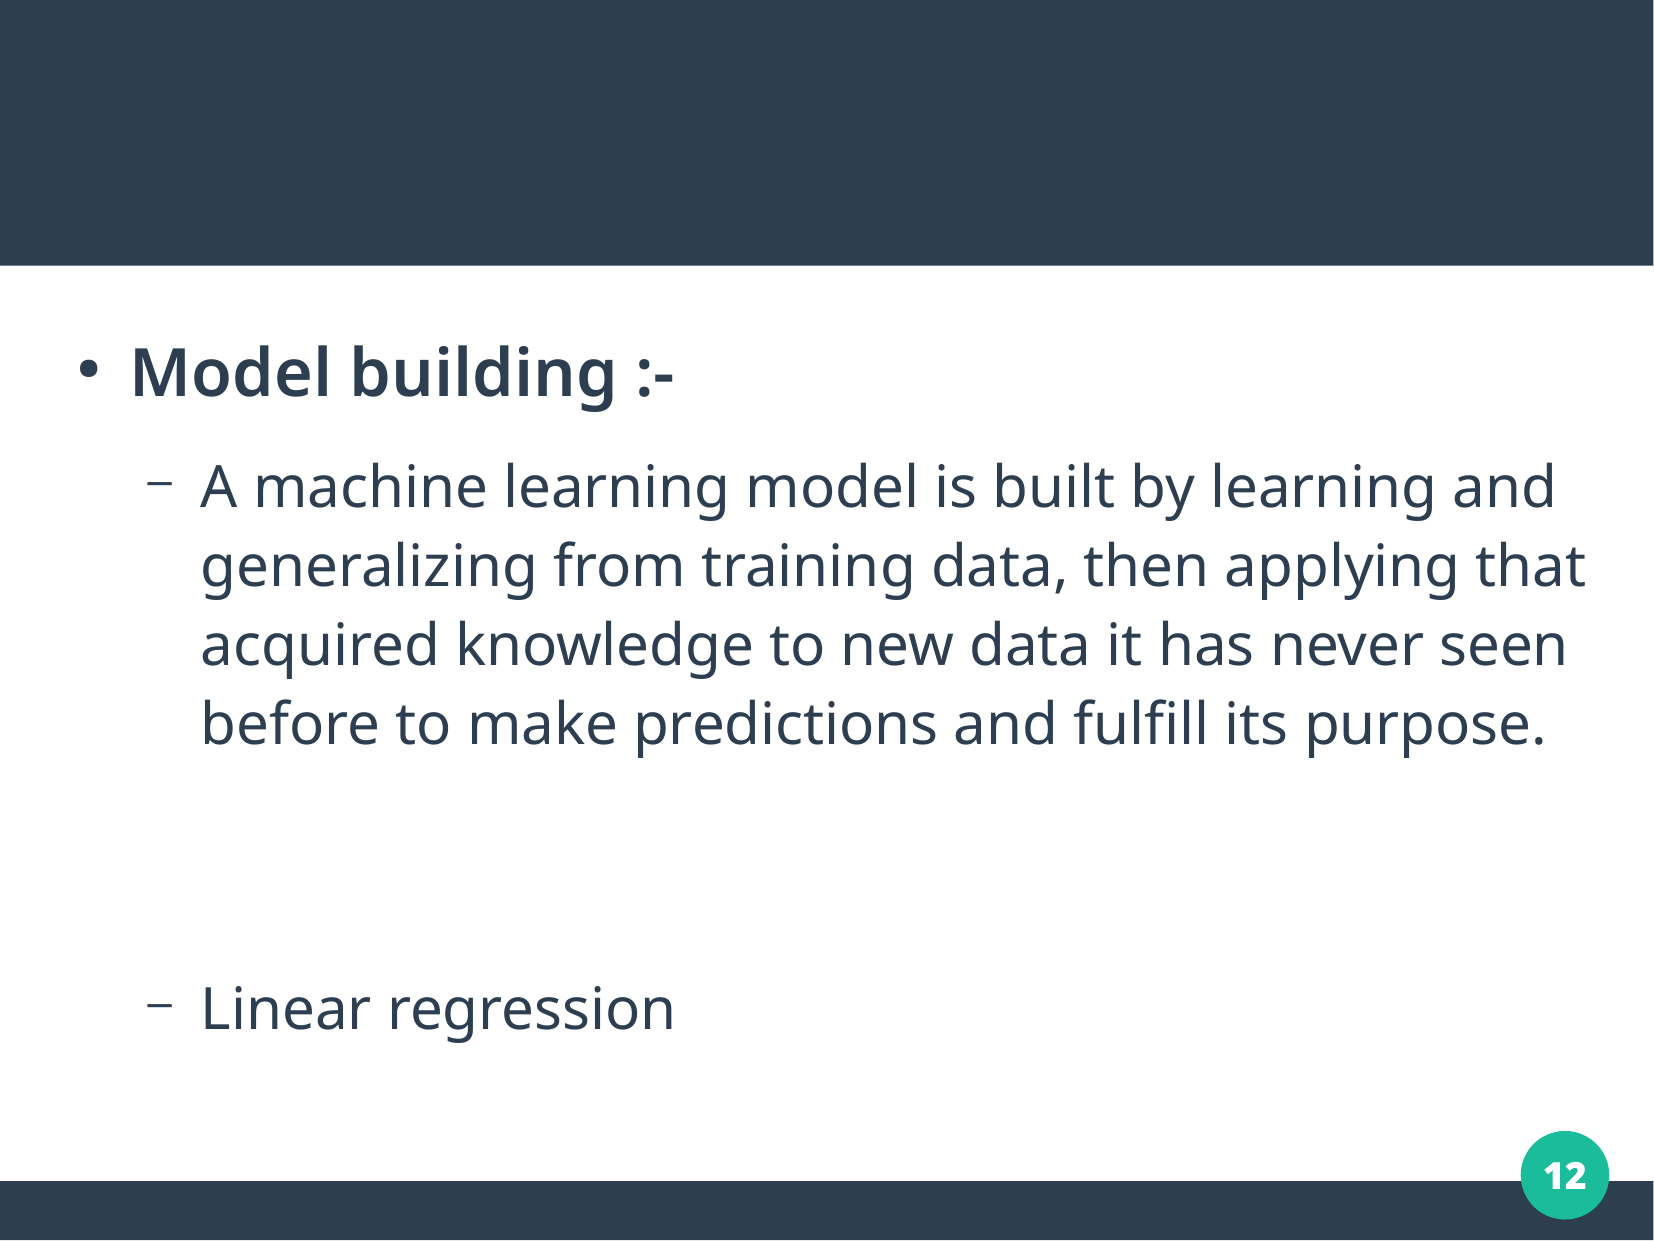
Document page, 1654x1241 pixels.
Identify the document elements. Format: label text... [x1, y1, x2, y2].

list Model building :- A machine learning model is built by learning and generalizing from training data, then applying that acquired knowledge to new data it has never seen before to make predictions and fulfill its purpose. Linear regression [59, 324, 1595, 1152]
